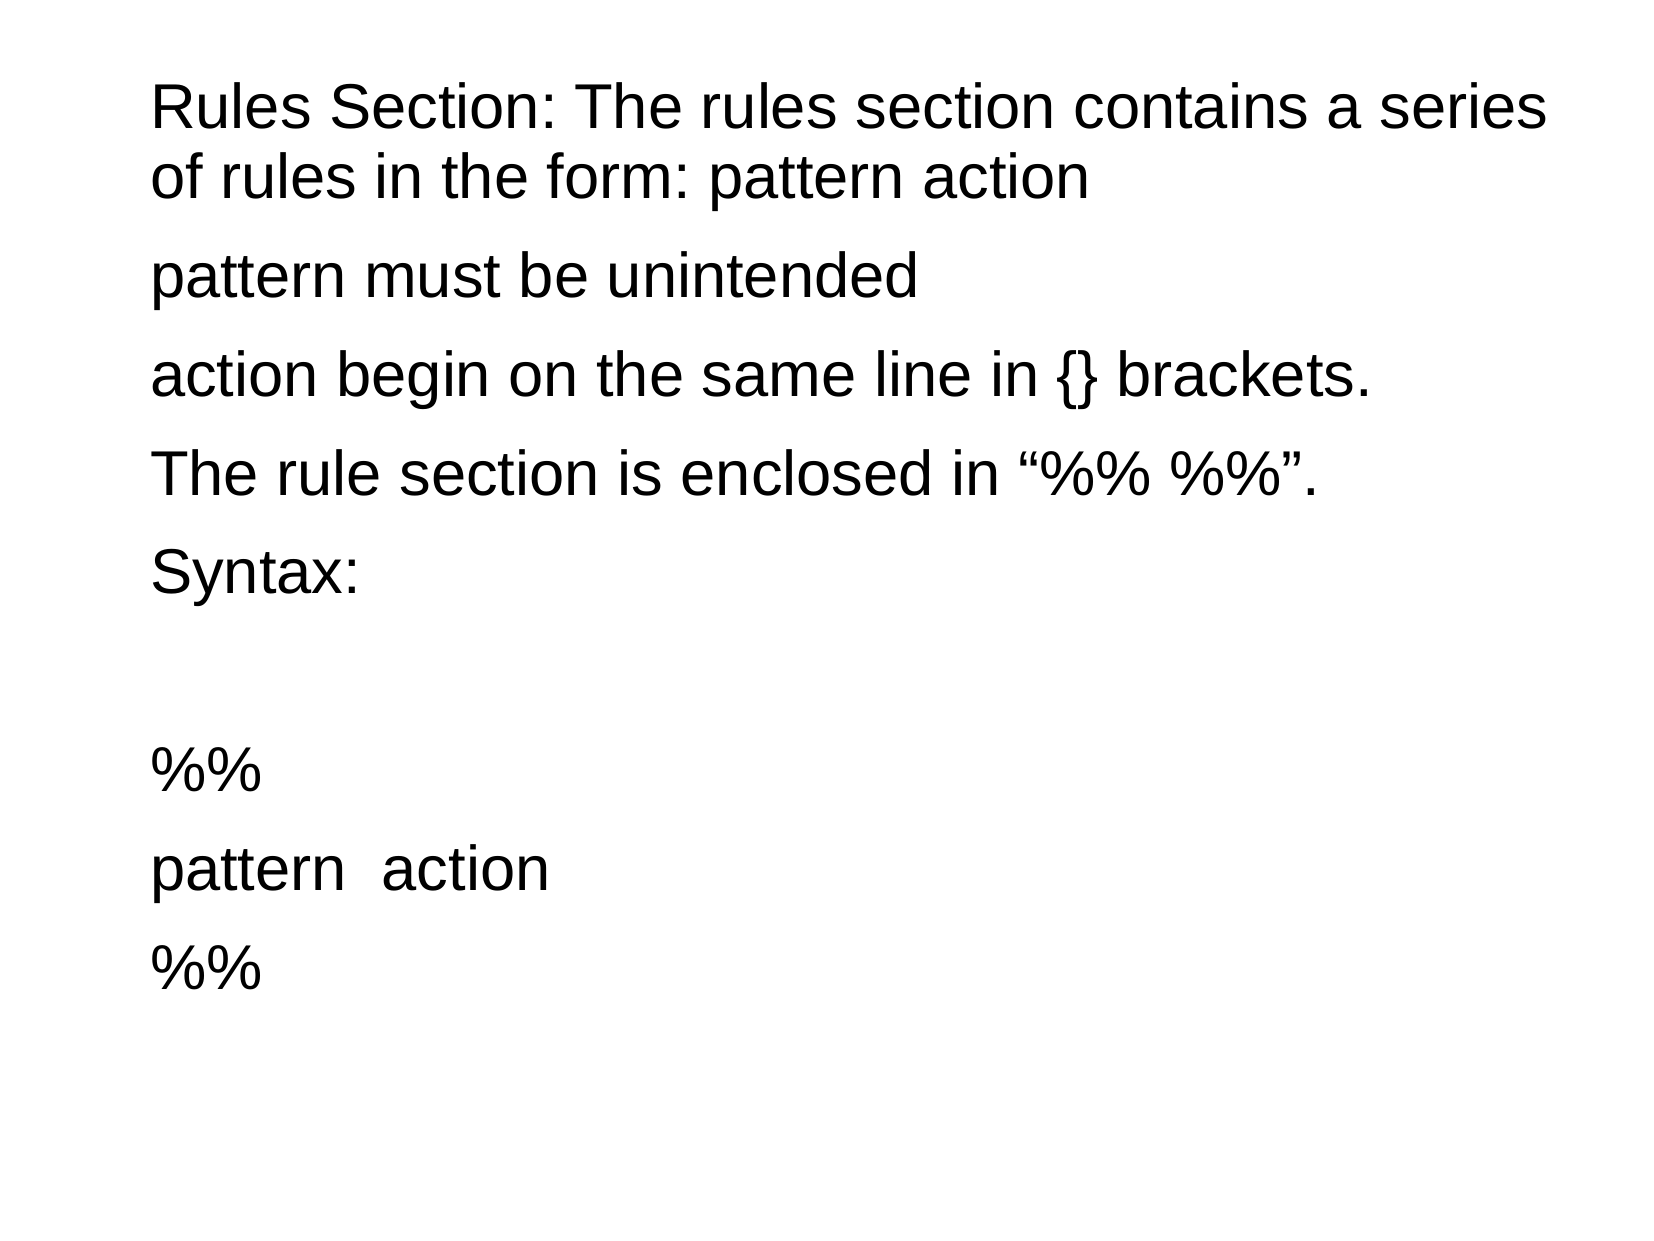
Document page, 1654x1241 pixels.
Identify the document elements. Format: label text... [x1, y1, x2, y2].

list Rules Section: The rules section contains a series of rules in the form: pattern action pattern must be unintended action begin on the same line in {} brackets. The rule section is enclosed in “%% %%”. Syntax: %% pattern action %% [82, 70, 1571, 1010]
